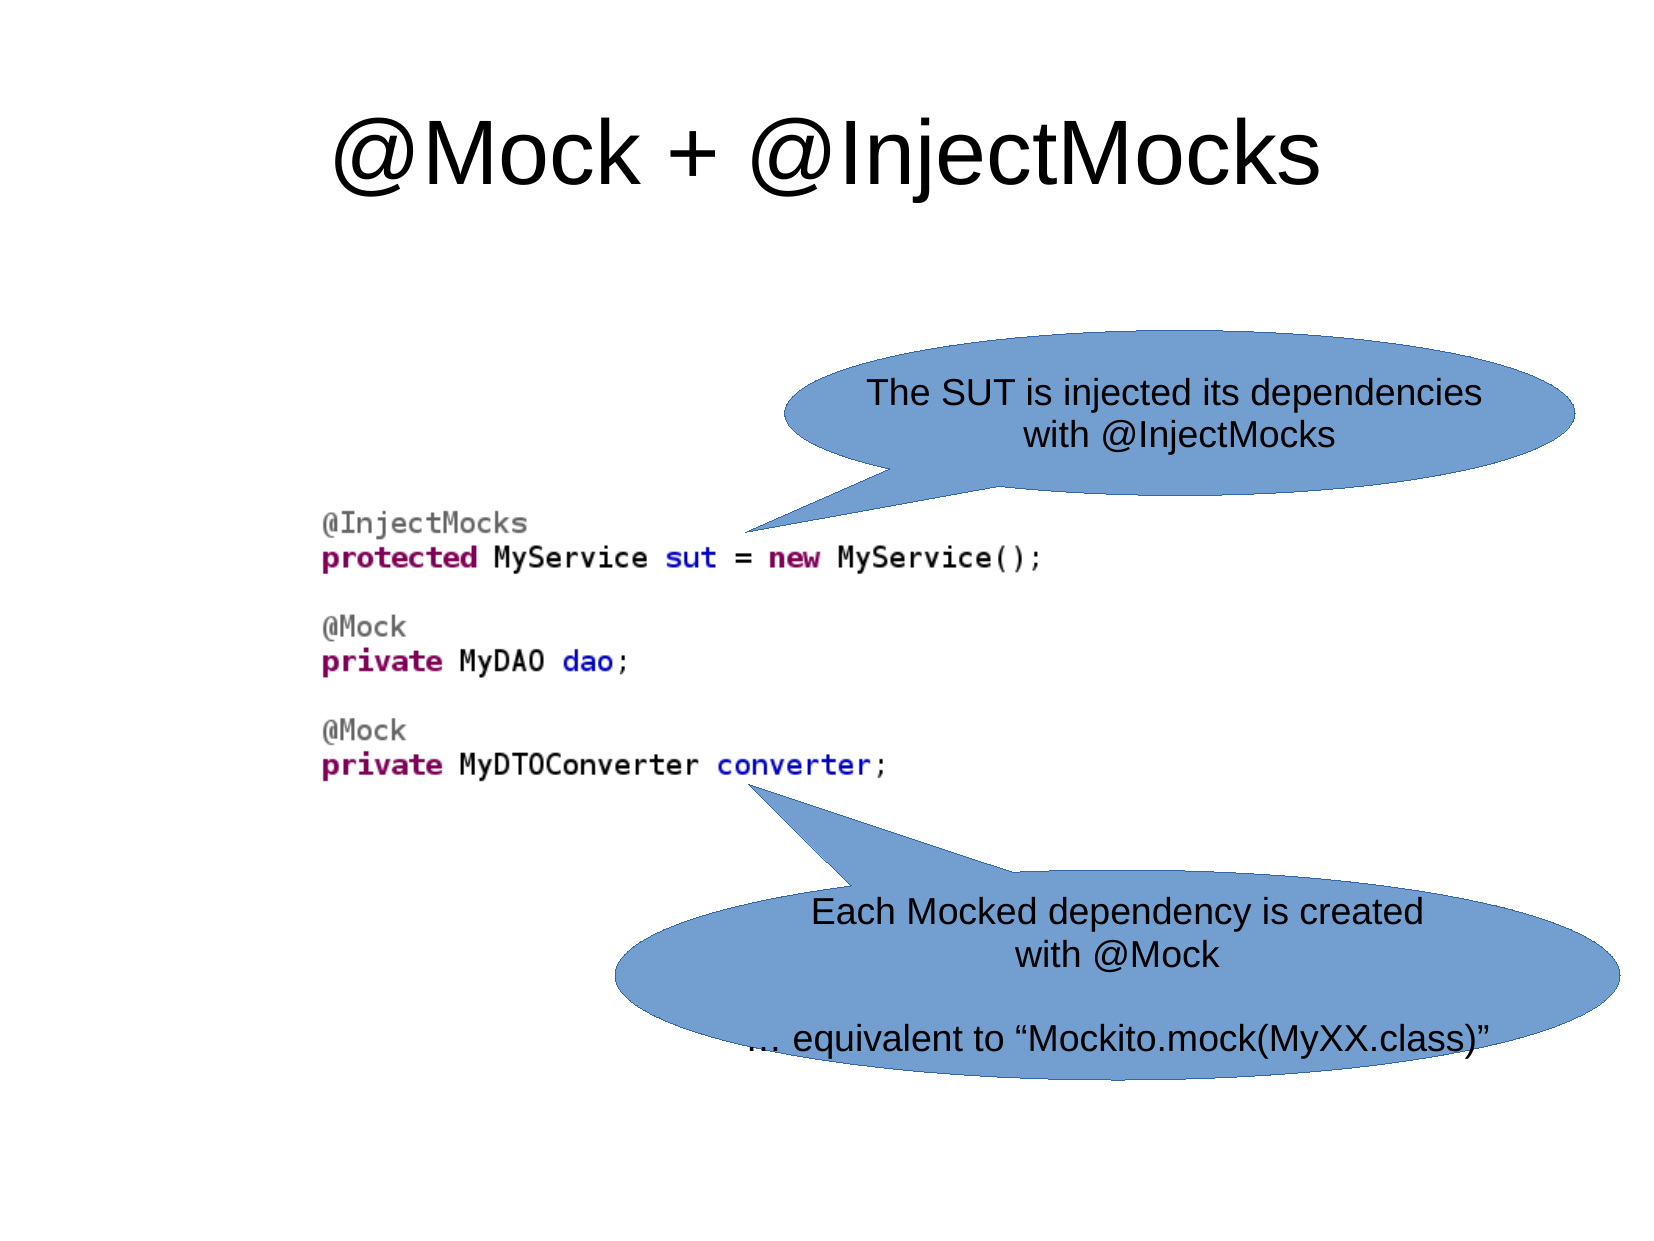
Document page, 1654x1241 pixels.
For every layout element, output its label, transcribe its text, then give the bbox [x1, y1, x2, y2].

picture [300, 494, 1047, 797]
title @Mock + @InjectMocks [82, 49, 1571, 257]
text_box The SUT is injected its dependencies with @InjectMocks [745, 330, 1576, 533]
text_box Each Mocked dependency is created with @Mock … equivalent to “Mockito.mock(MyXX.class)” [615, 784, 1621, 1081]
